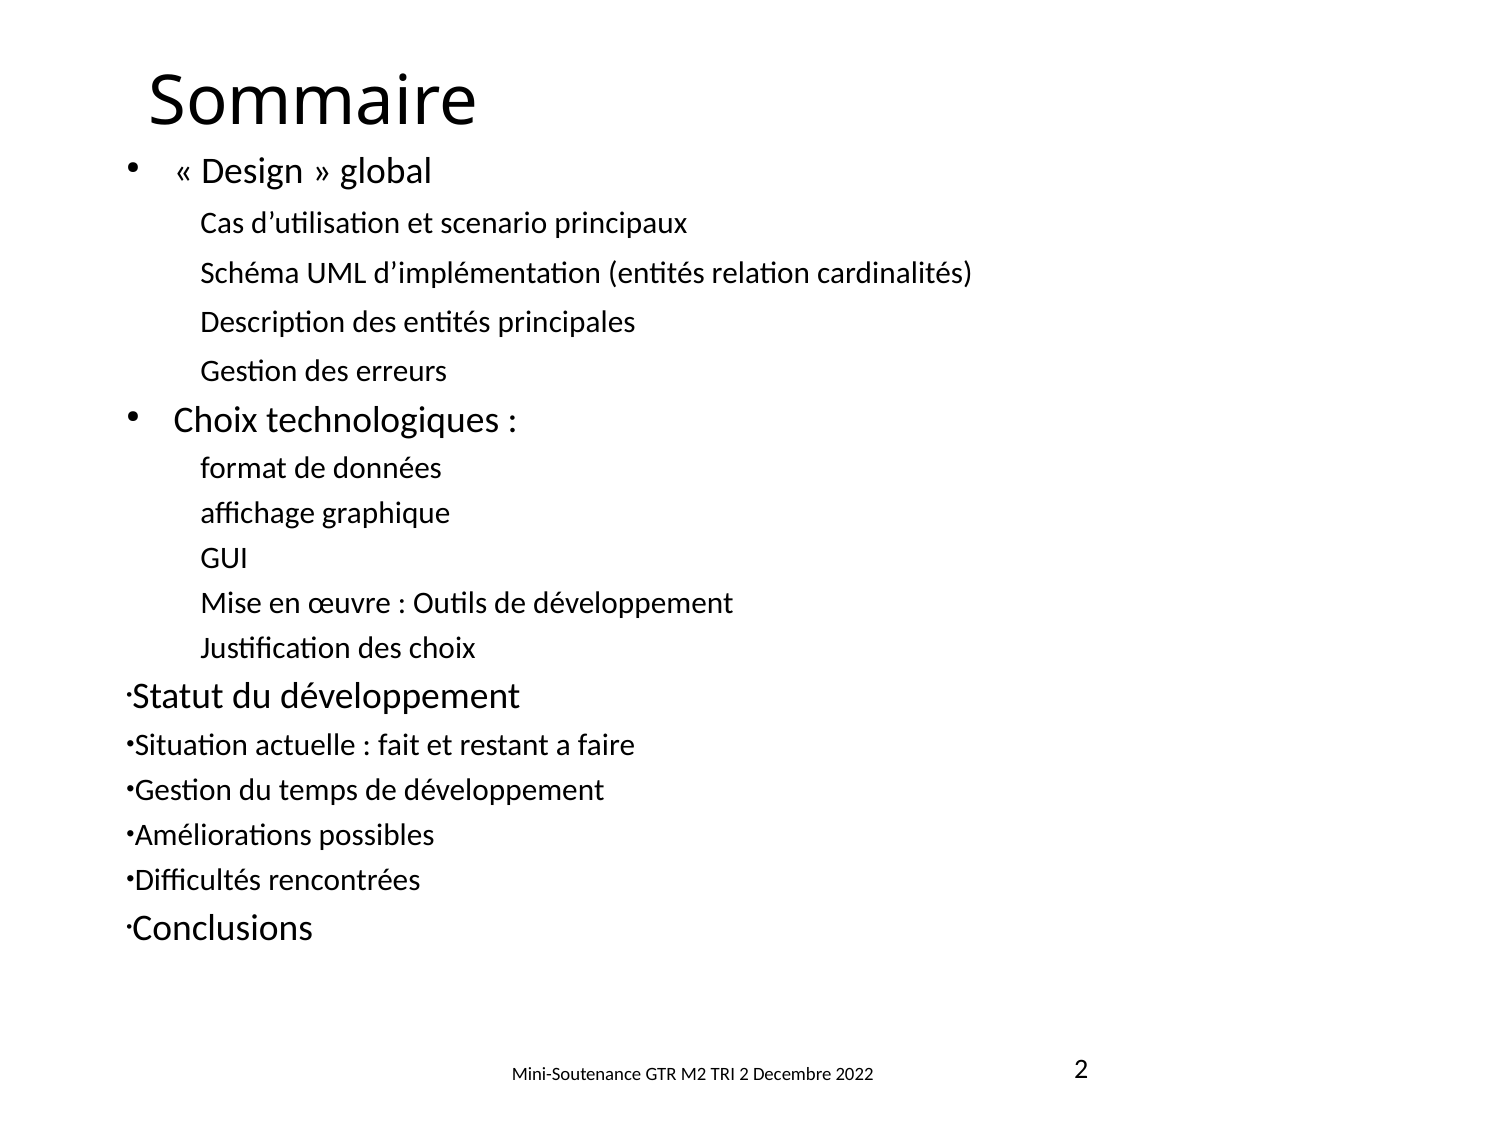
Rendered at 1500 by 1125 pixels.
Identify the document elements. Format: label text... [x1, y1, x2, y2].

list « Design » global Cas d’utilisation et scenario principaux Schéma UML d’implémentation (entités relation cardinalités) Description des entités principales Gestion des erreurs Choix technologiques : format de données affichage graphique GUI Mise en œuvre : Outils de développement Justification des choix Statut du développement Situation actuelle : fait et restant a faire Gestion du temps de développement Améliorations possibles Difficultés rencontrées Conclusions [111, 143, 1406, 1059]
title Sommaire [133, 58, 1428, 188]
